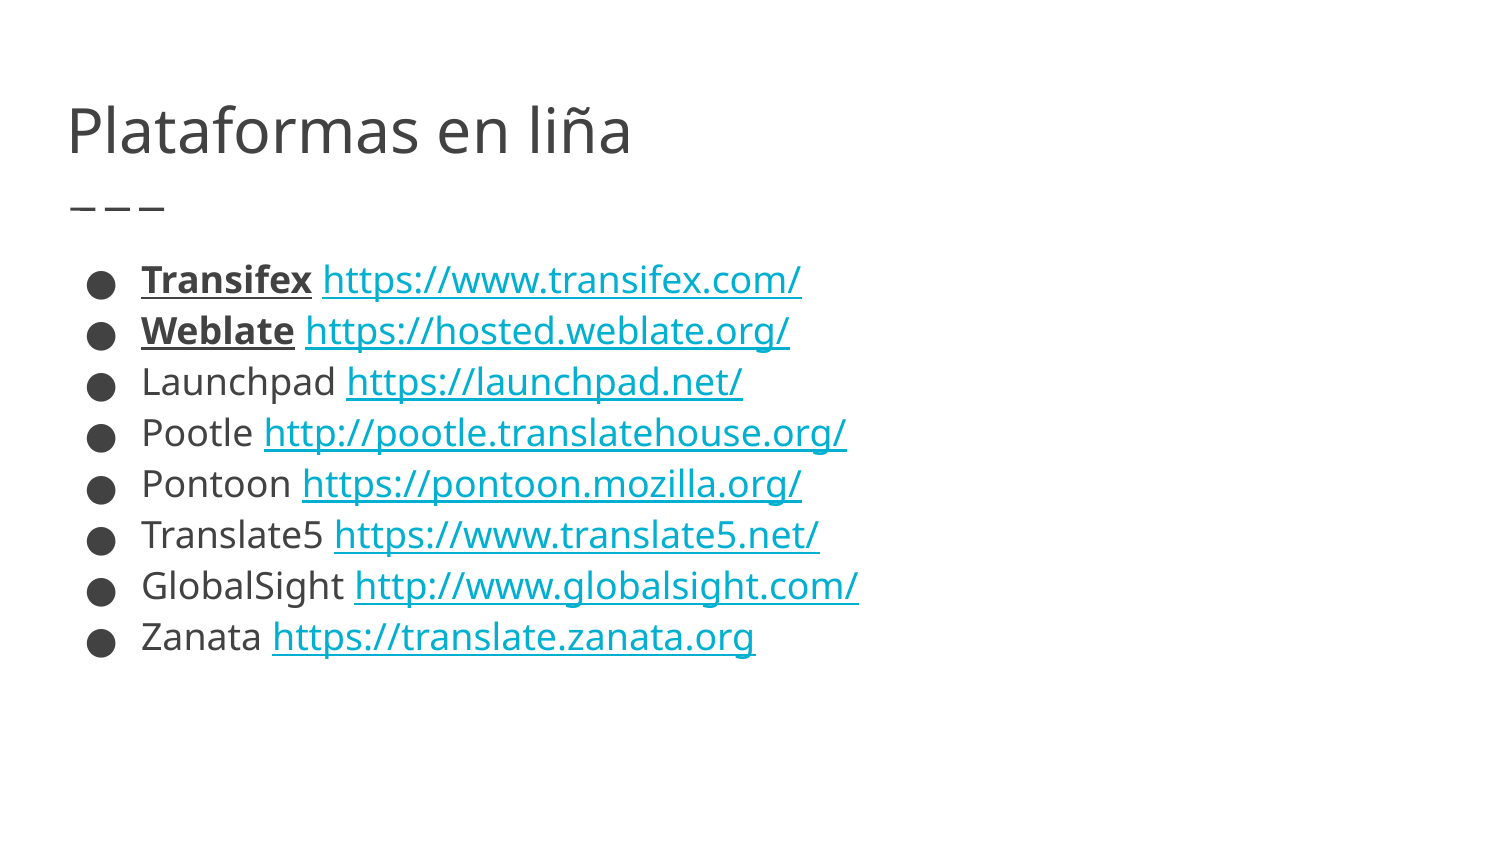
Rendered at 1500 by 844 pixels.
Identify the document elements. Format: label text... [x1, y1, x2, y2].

list Transifex https://www.transifex.com/ Weblate https://hosted.weblate.org/ Launchpad https://launchpad.net/ Pootle http://pootle.translatehouse.org/ Pontoon https://pontoon.mozilla.org/ Translate5 https://www.translate5.net/ GlobalSight http://www.globalsight.com/ Zanata https://translate.zanata.org [51, 240, 1449, 750]
title Plataformas en liña [51, 61, 1449, 182]
